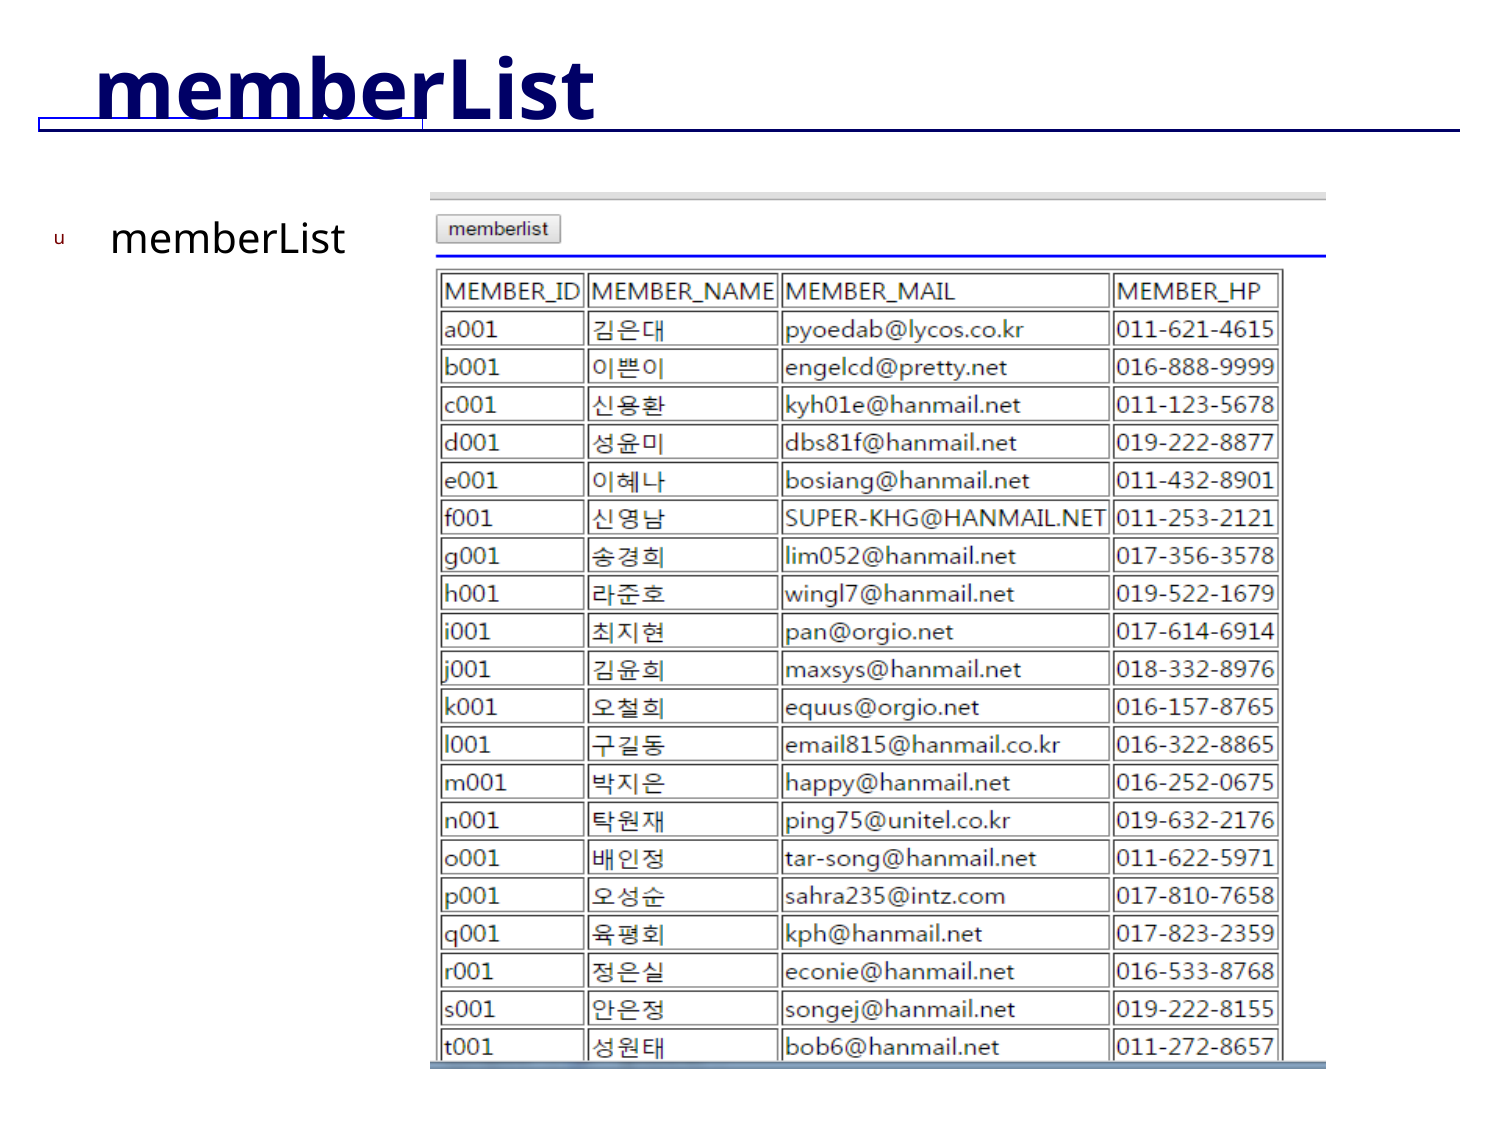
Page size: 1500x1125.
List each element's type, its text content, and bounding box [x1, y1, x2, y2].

title memberList [79, 28, 1358, 123]
list memberList [38, 204, 1457, 1088]
picture [430, 192, 1326, 1069]
